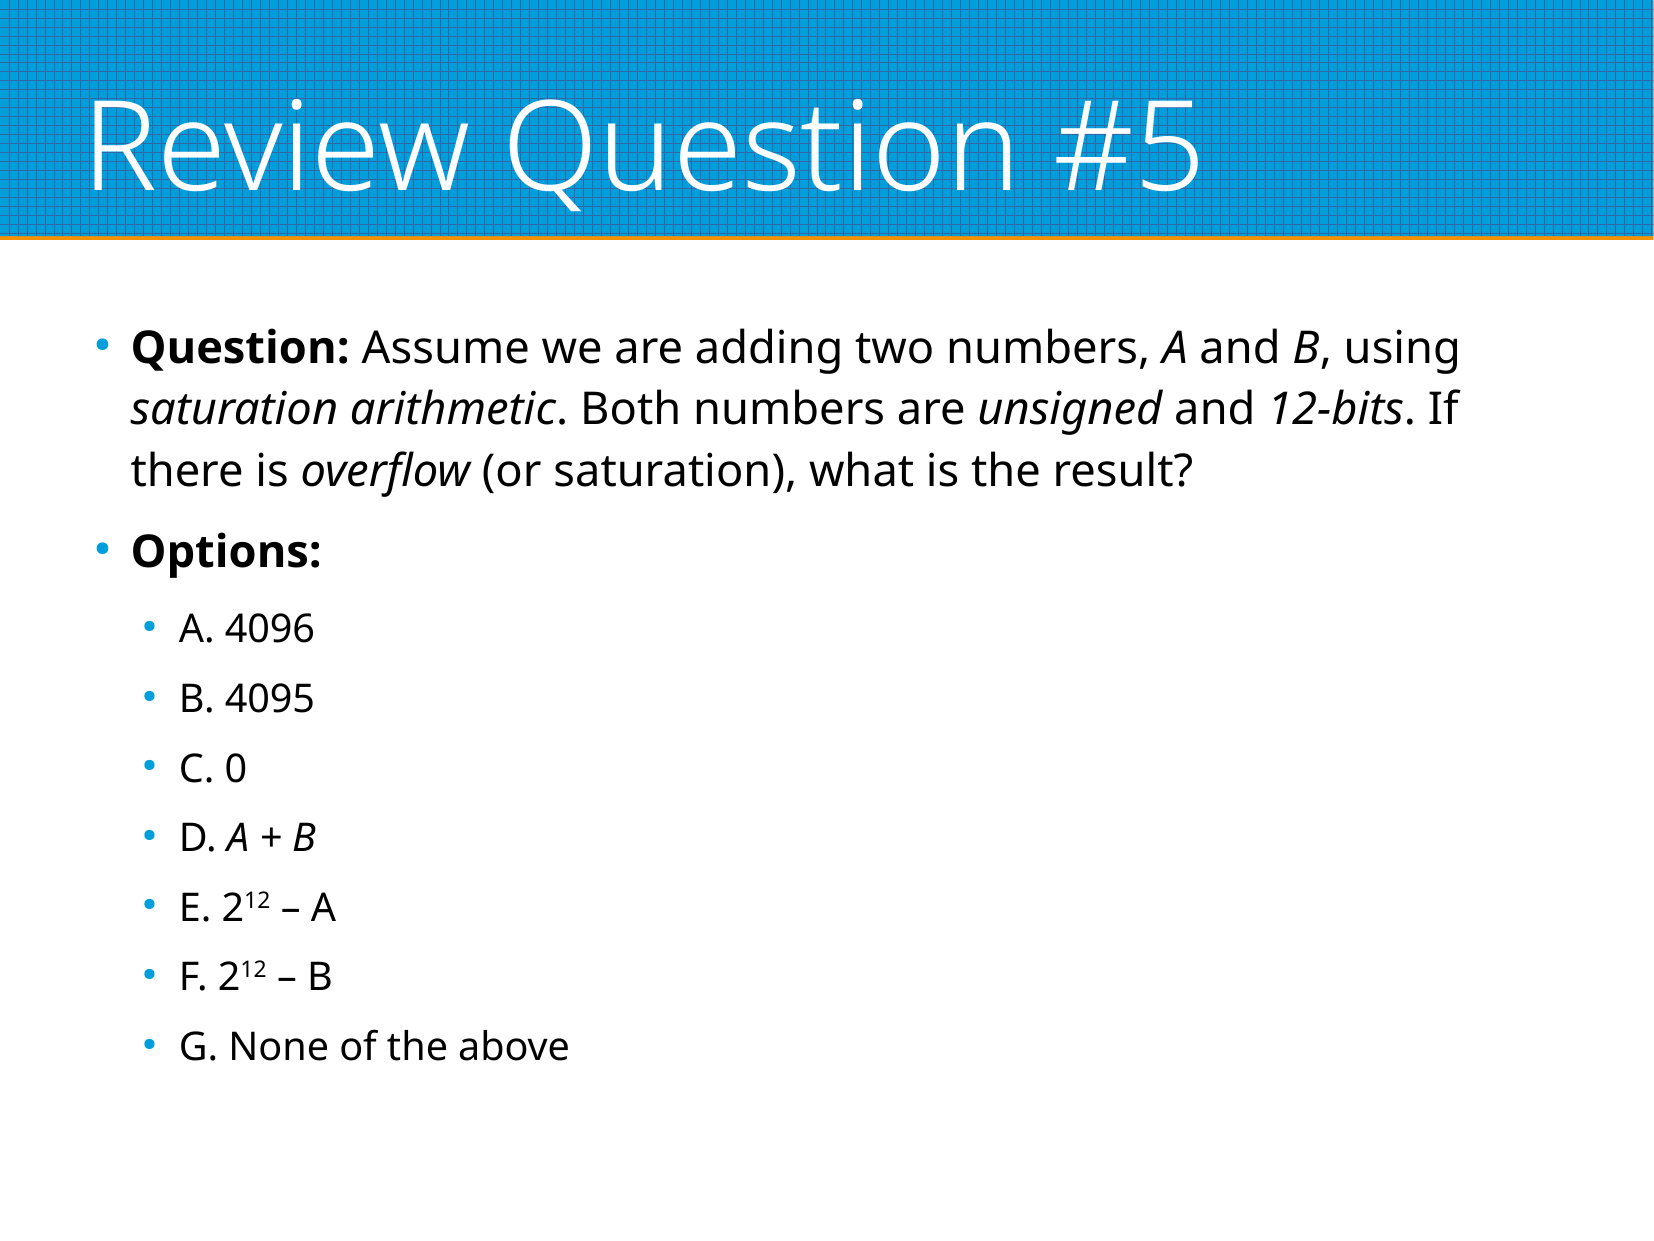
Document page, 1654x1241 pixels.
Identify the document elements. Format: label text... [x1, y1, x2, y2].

title Review Question #5 [82, 19, 1571, 227]
list Question: Assume we are adding two numbers, A and B, using saturation arithmetic. Both numbers are unsigned and 12-bits. If there is overflow (or saturation), what is the result? Options: A. 4096 B. 4095 C. 0 D. A + B E. 212 – A F. 212 – B G. None of the above [82, 314, 1563, 1081]
